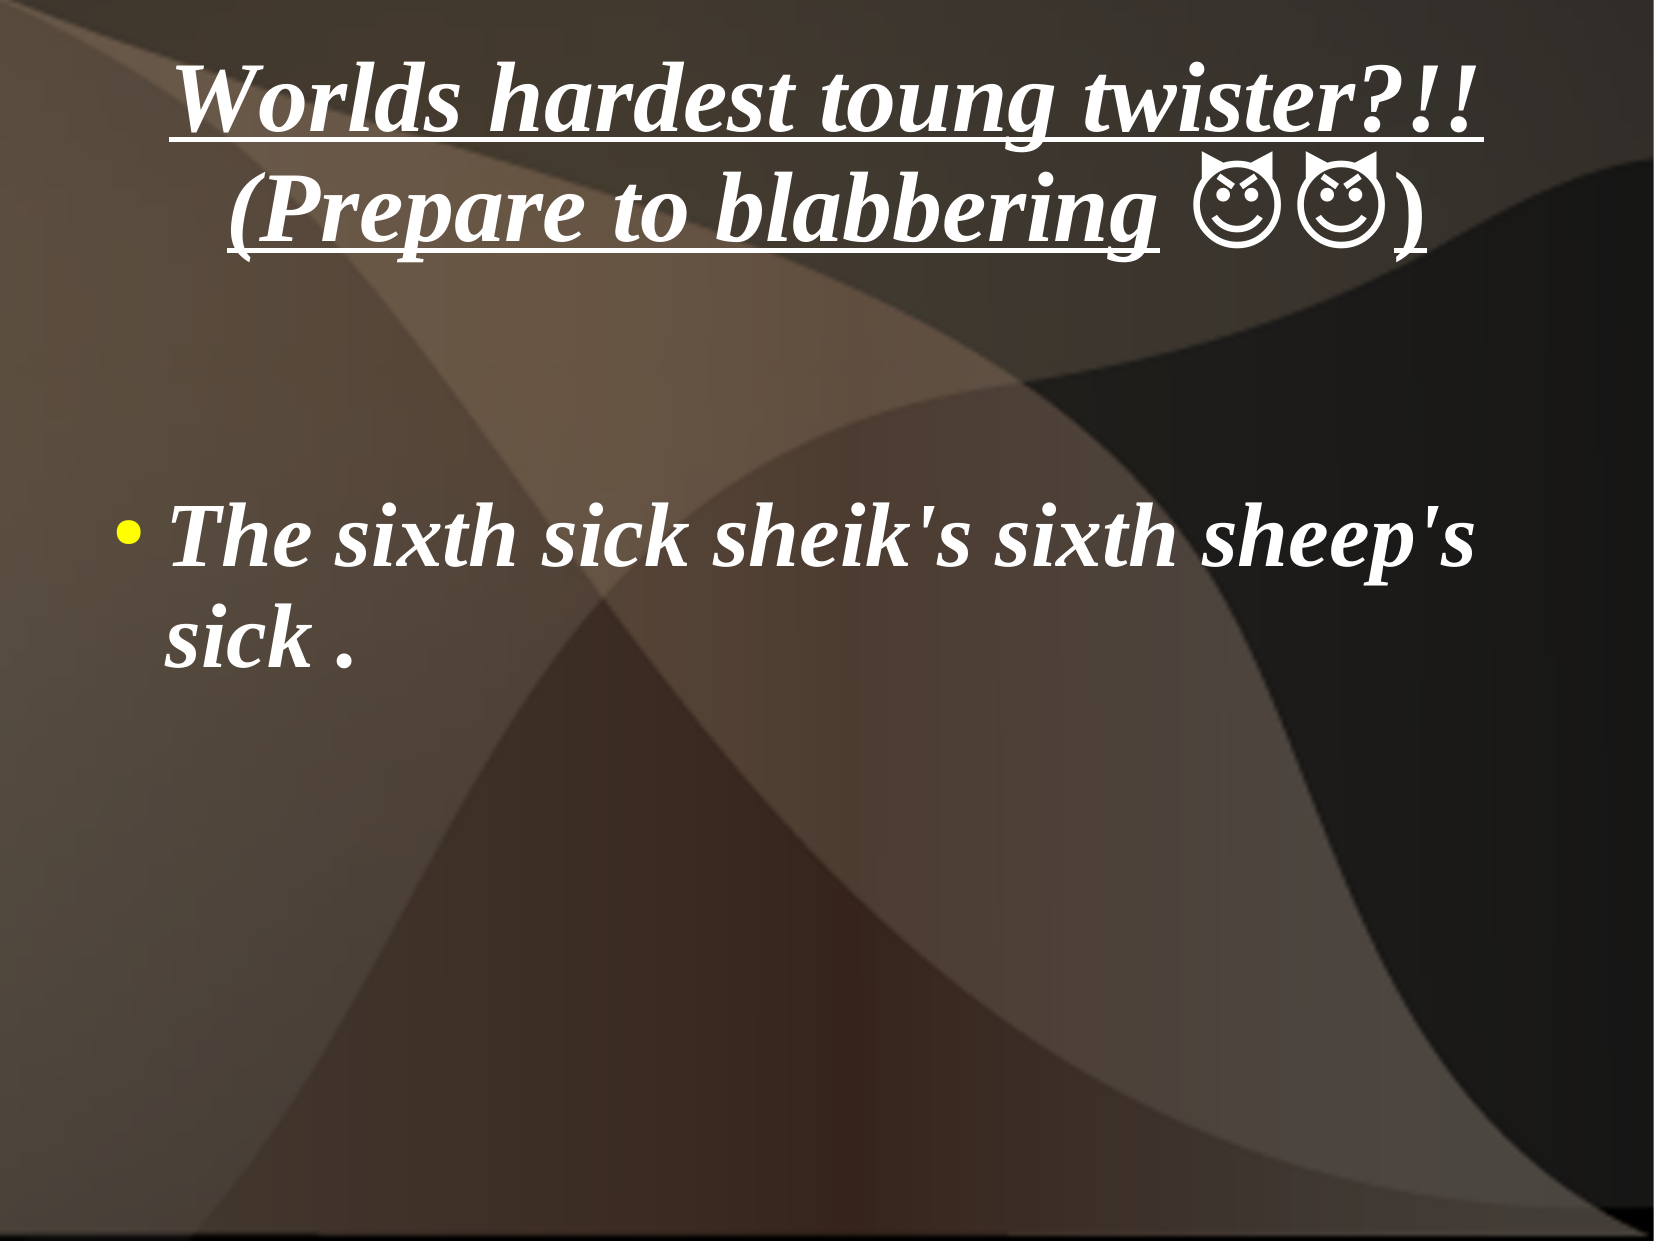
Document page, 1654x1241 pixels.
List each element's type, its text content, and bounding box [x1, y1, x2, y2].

picture [0, 0, 1654, 1241]
list The sixth sick sheik's sixth sheep's sick . [94, 484, 1583, 1241]
title Worlds hardest toung twister?!! (Prepare to blabbering 😈😈) [82, 42, 1571, 264]
